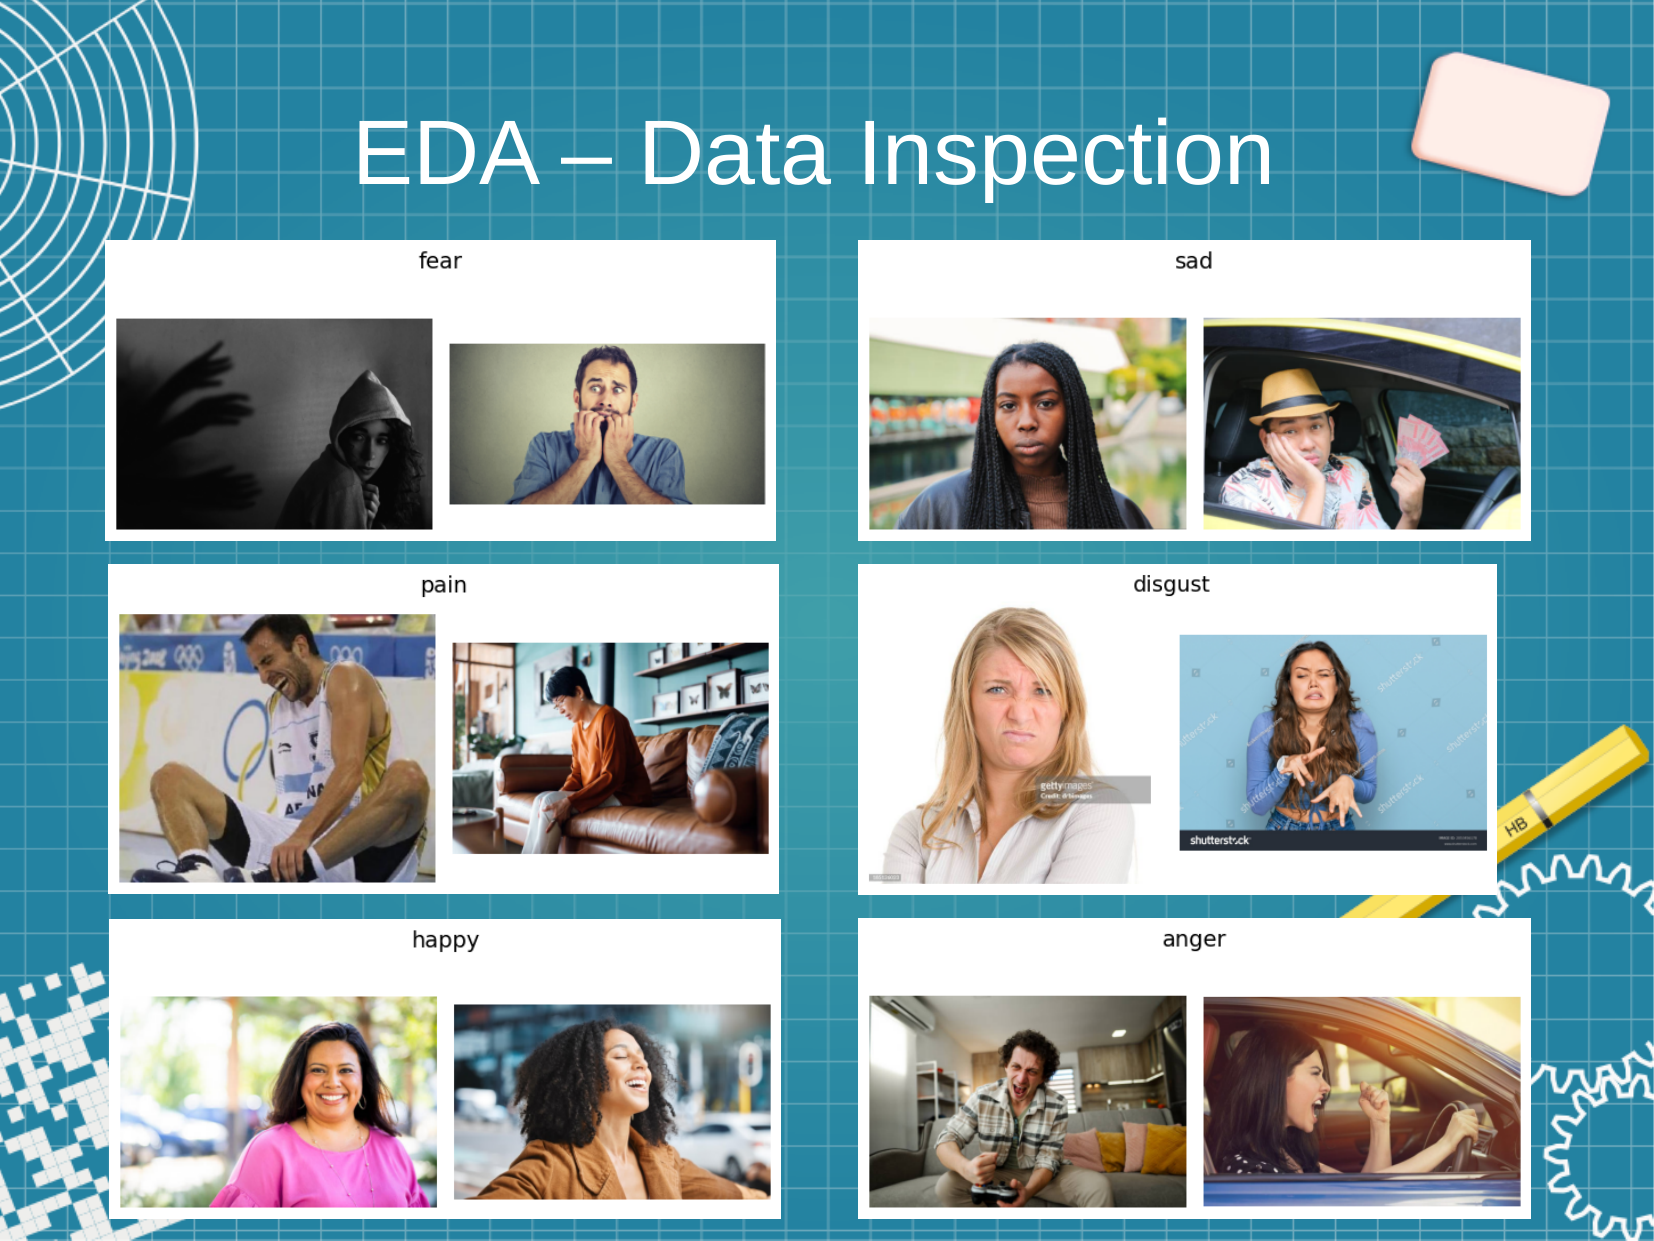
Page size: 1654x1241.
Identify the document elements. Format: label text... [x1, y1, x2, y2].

title EDA – Data Inspection [82, 49, 1571, 257]
picture [0, 0, 1654, 1241]
